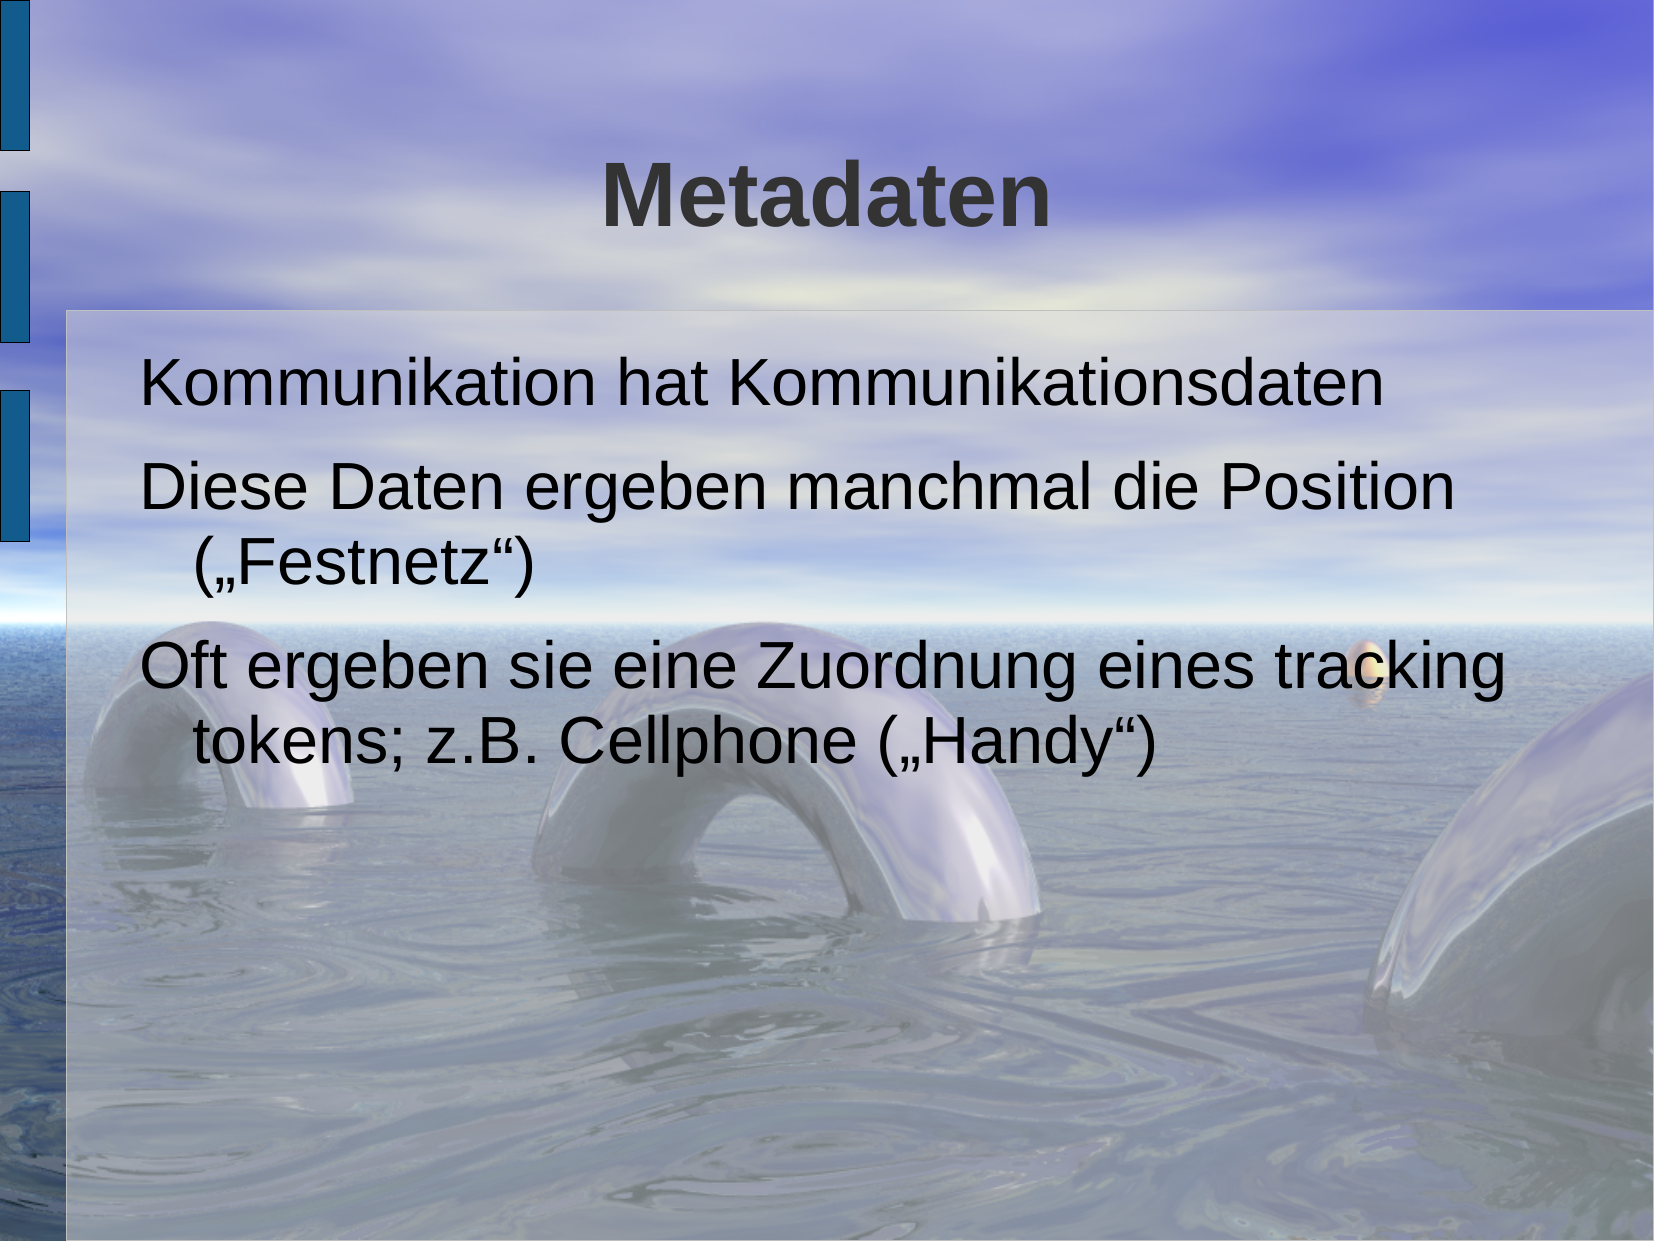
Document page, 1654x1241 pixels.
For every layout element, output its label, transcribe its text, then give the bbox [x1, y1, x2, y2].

picture [0, 0, 1654, 1241]
title Metadaten [121, 91, 1534, 299]
list Kommunikation hat Kommunikationsdaten Diese Daten ergeben manchmal die Position („Festnetz“) Oft ergeben sie eine Zuordnung eines tracking tokens; z.B. Cellphone („Handy“) [121, 344, 1534, 1127]
